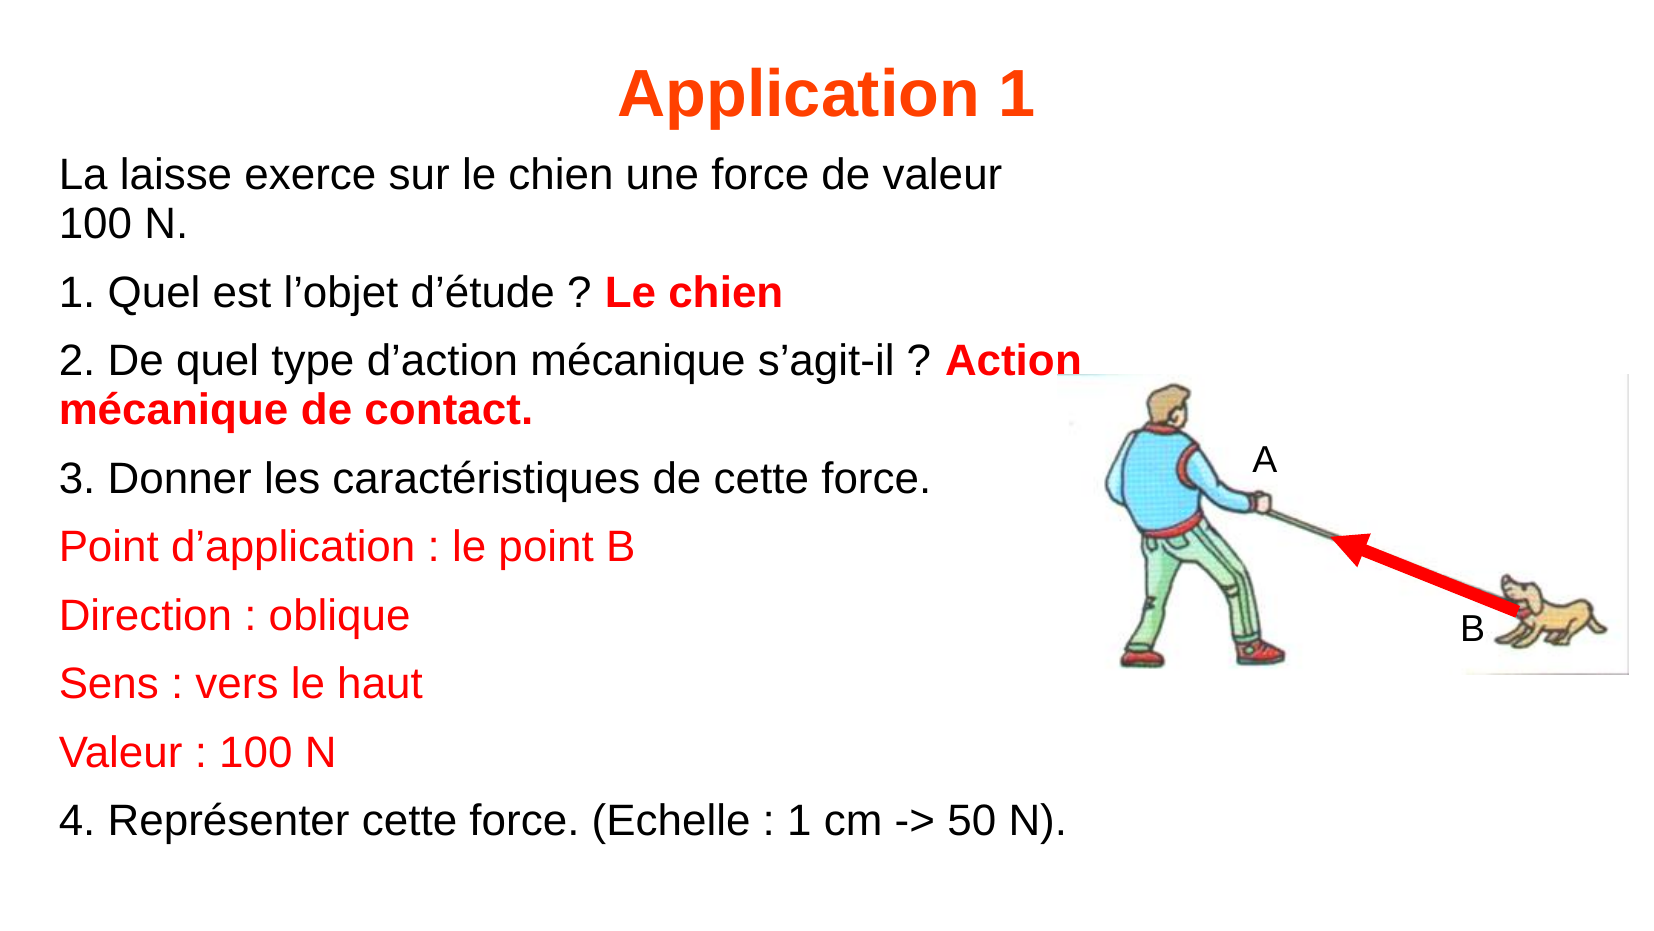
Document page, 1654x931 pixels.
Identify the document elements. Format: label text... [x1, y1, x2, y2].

title Application 1 [82, 37, 1571, 151]
picture [1057, 374, 1629, 676]
text_box B [1445, 600, 1501, 657]
list La laisse exerce sur le chien une force de valeur 100 N. 1. Quel est l’objet d’étude ? Le chien 2. De quel type d’action mécanique s’agit-il ? Action mécanique de contact. 3. Donner les caractéristiques de cette force. Point d’application : le point B Direction : oblique Sens : vers le haut Valeur : 100 N 4. Représenter cette force. (Echelle : 1 cm -> 50 N). [58, 150, 1088, 901]
text_box A [1237, 430, 1293, 488]
